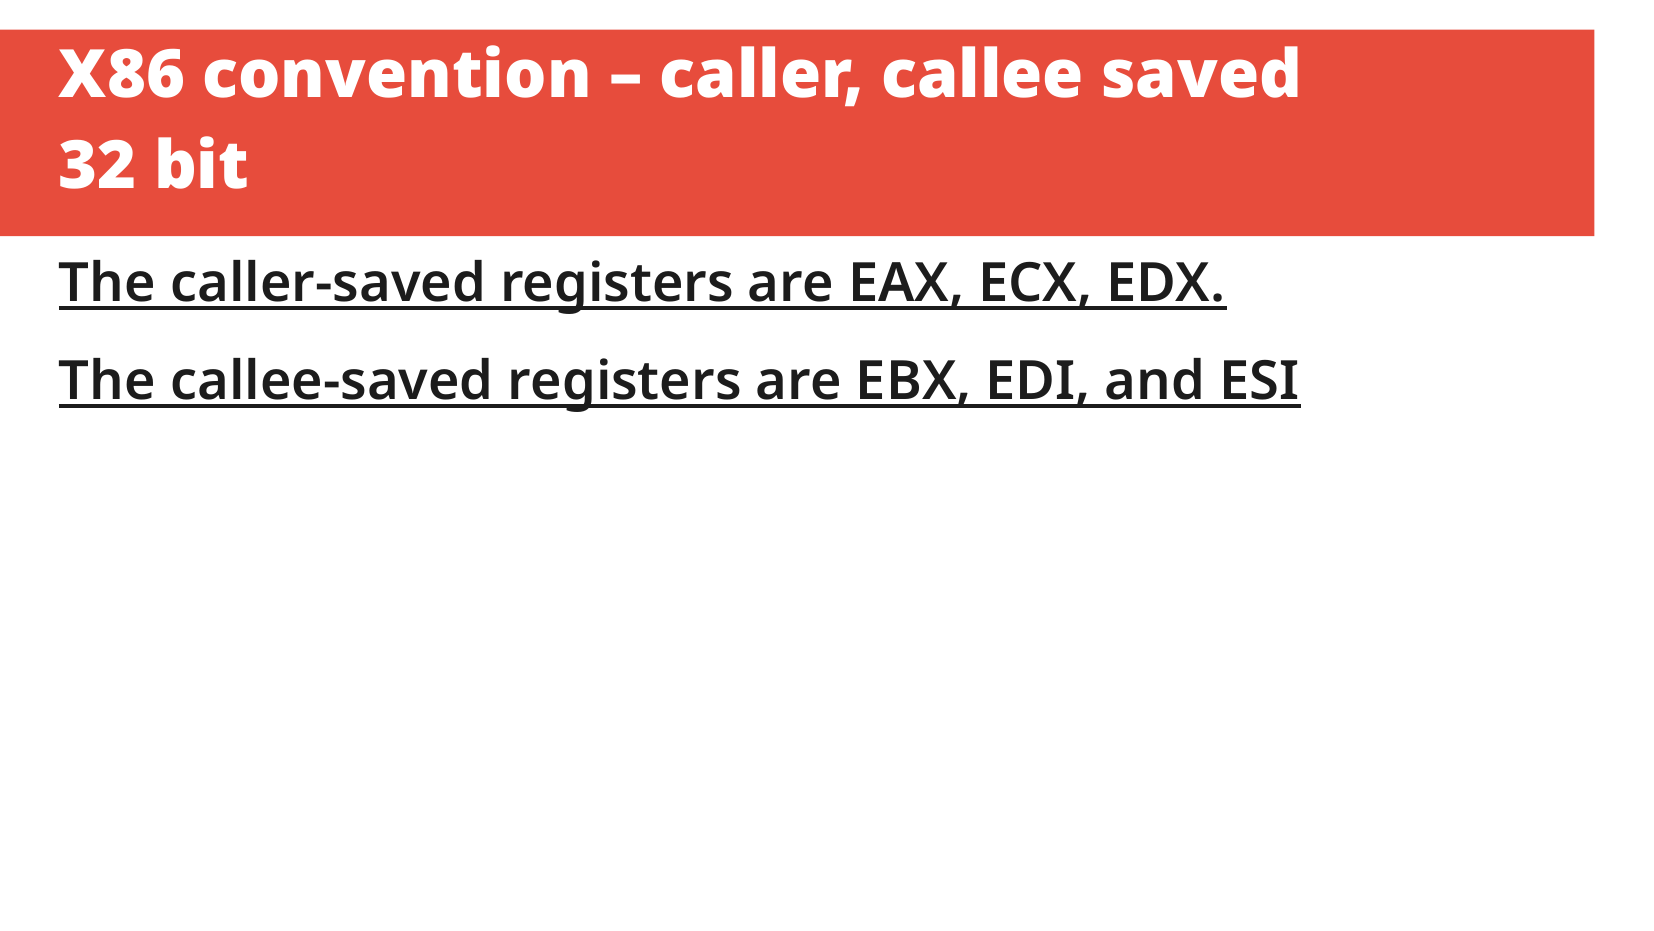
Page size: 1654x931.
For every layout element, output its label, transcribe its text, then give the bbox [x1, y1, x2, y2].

list The caller-saved registers are EAX, ECX, EDX. The callee-saved registers are EBX, EDI, and ESI [59, 243, 1565, 820]
title X86 convention – caller, callee saved 32 bit [59, 97, 1595, 209]
